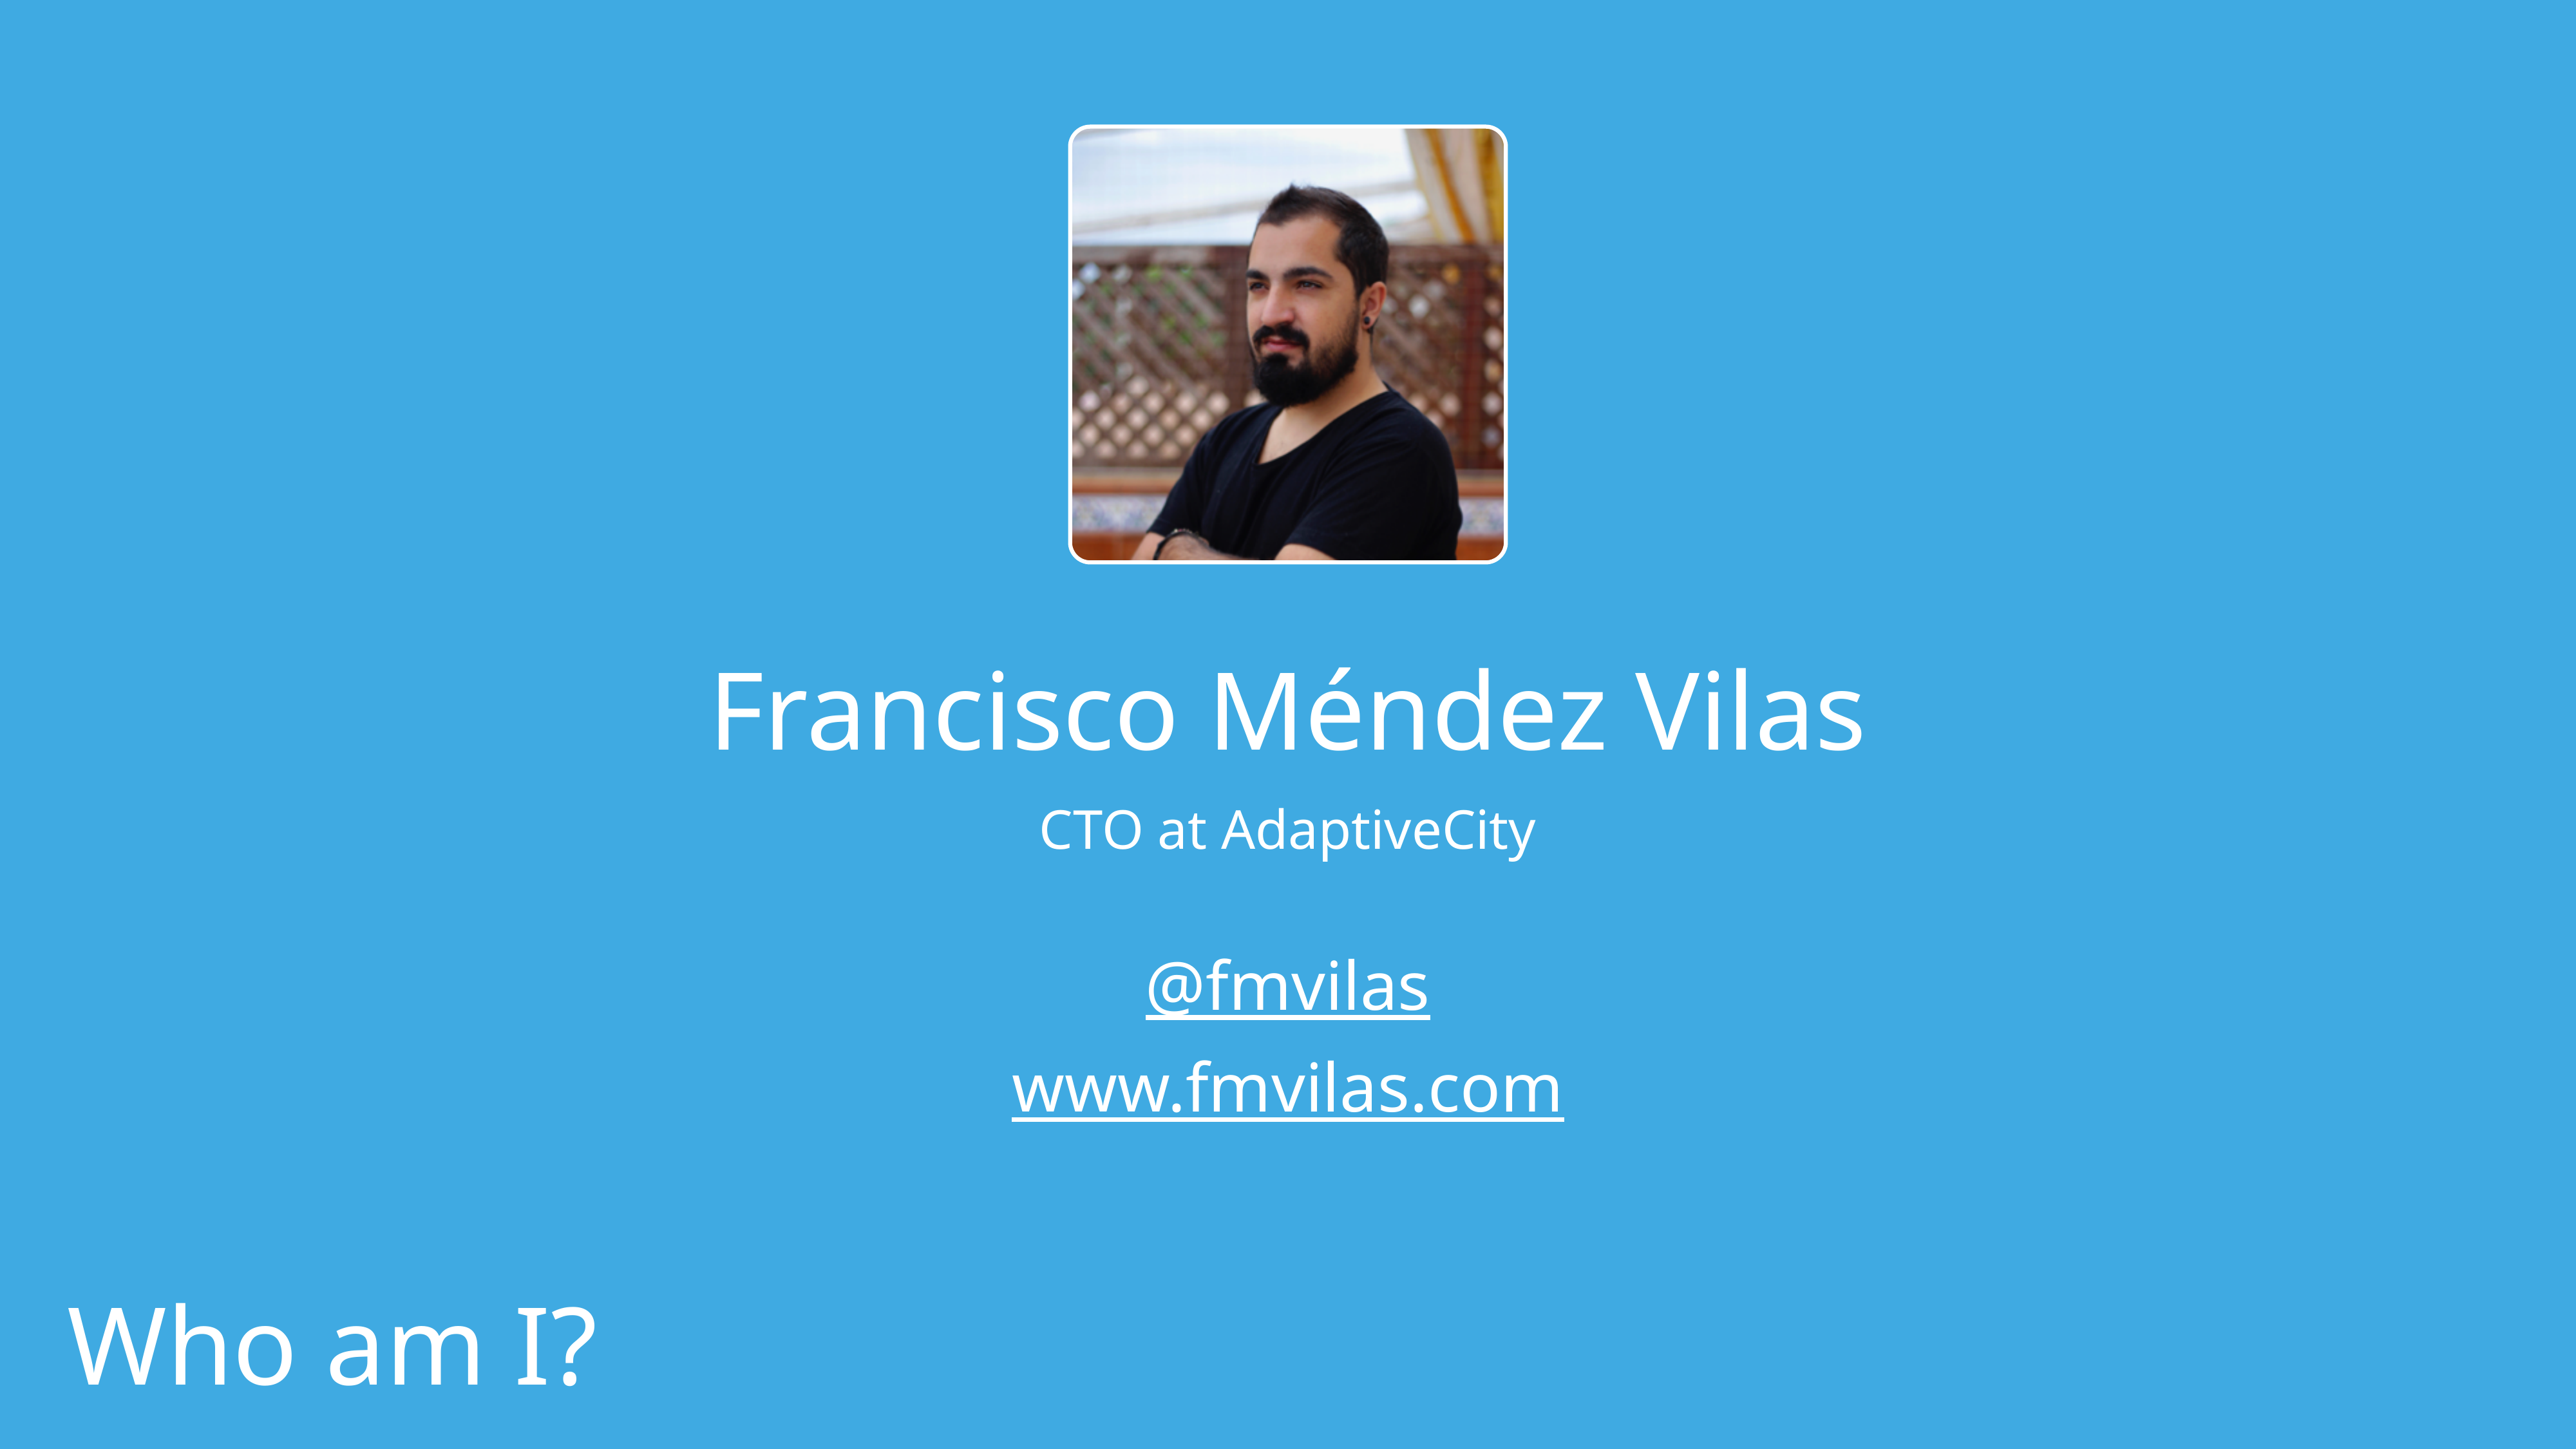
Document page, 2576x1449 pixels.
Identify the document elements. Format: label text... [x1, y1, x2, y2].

text_box CTO at AdaptiveCity [1034, 790, 1542, 866]
picture [1070, 126, 1080, 137]
text_box Francisco Méndez Vilas [703, 637, 1873, 777]
picture [1070, 553, 1080, 563]
text_box Who am I? [61, 1272, 603, 1412]
picture [1495, 553, 1506, 563]
text_box www.fmvilas.com [1007, 1039, 1569, 1142]
text_box @fmvilas [1140, 937, 1436, 1039]
picture [1072, 129, 1504, 560]
picture [1496, 126, 1506, 137]
